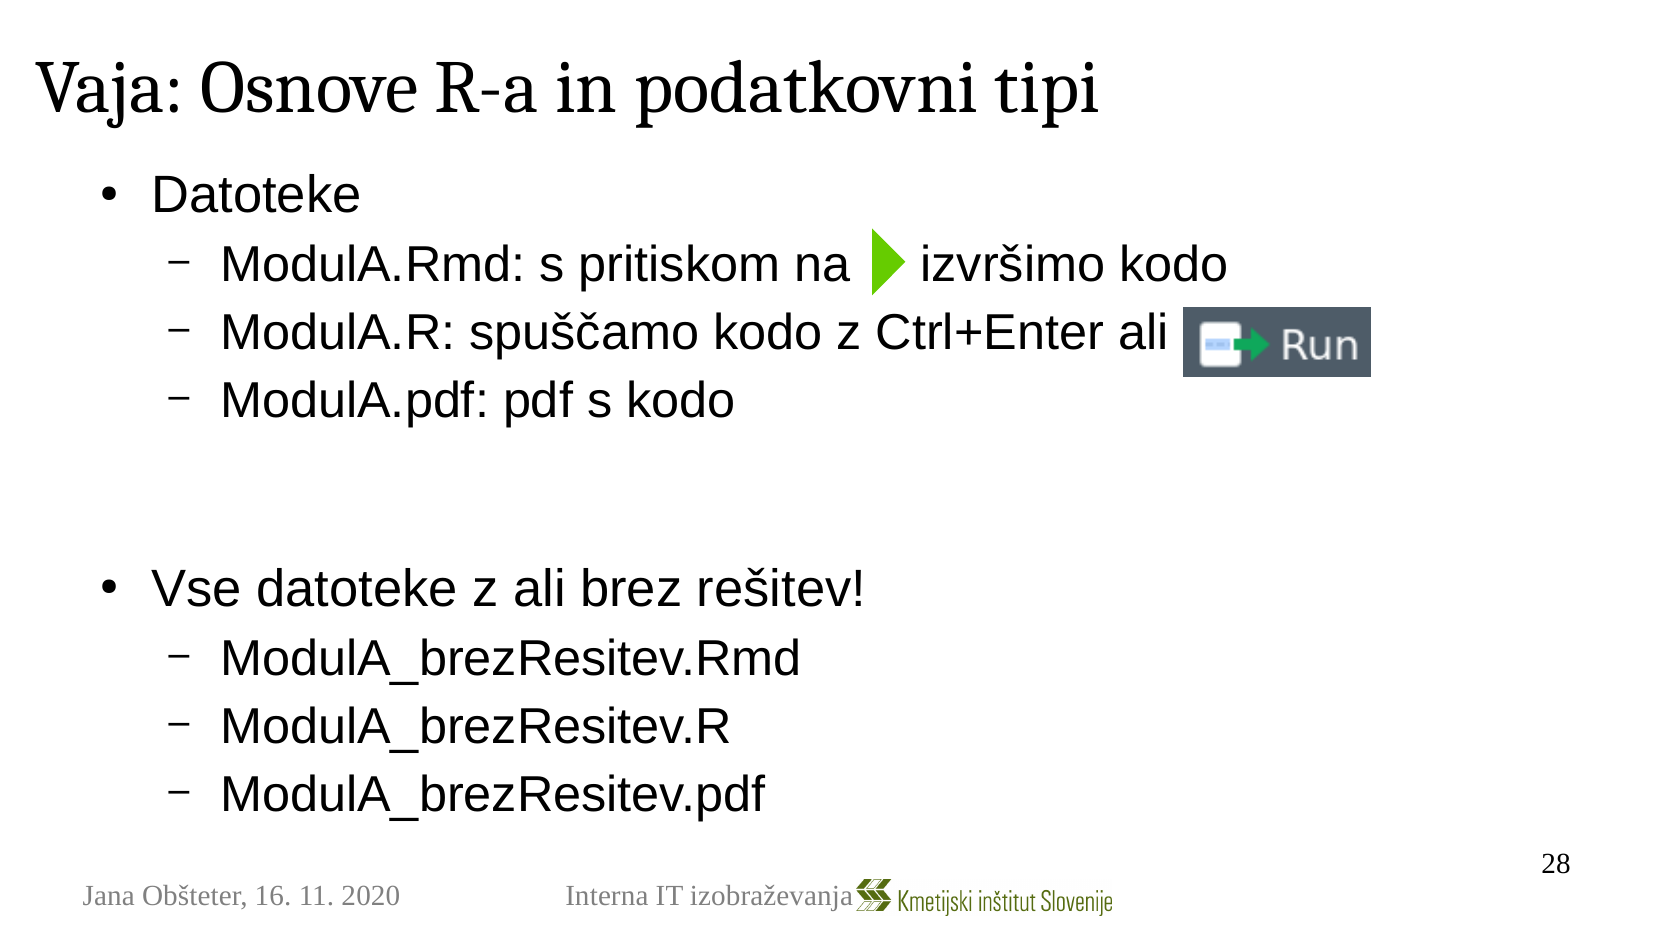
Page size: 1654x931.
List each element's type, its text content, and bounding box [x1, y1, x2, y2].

picture [1183, 307, 1371, 377]
picture [856, 879, 1112, 916]
list Datoteke ModulA.Rmd: s pritiskom na izvršimo kodo ModulA.R: spuščamo kodo z Ctrl+Enter ali ModulA.pdf: pdf s kodo Vse datoteke z ali brez rešitev! ModulA_brezResitev.Rmd ModulA_brezResitev.R ModulA_brezResitev.pdf [82, 165, 1642, 827]
title Vaja: Osnove R-a in podatkovni tipi [35, 21, 1524, 154]
text_box [872, 228, 906, 296]
